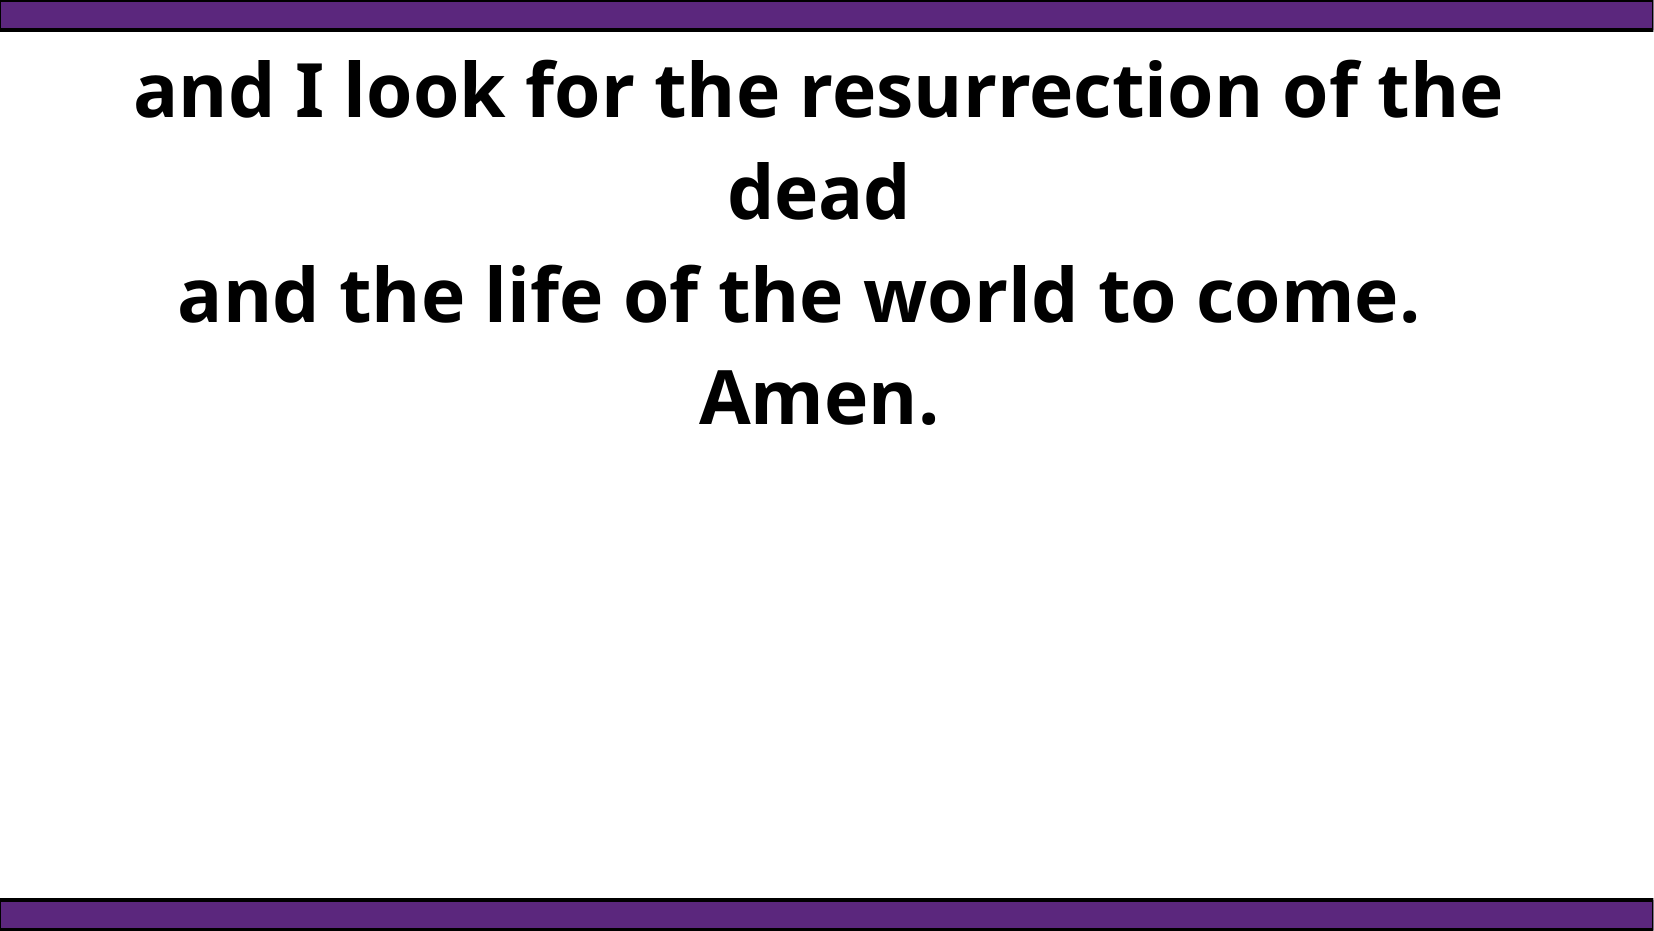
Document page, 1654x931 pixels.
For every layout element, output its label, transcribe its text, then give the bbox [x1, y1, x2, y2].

text_box and I look for the resurrection of the dead and the life of the world to come. Amen. [60, 30, 1579, 345]
text_box [0, 0, 1654, 31]
text_box [0, 900, 1654, 931]
